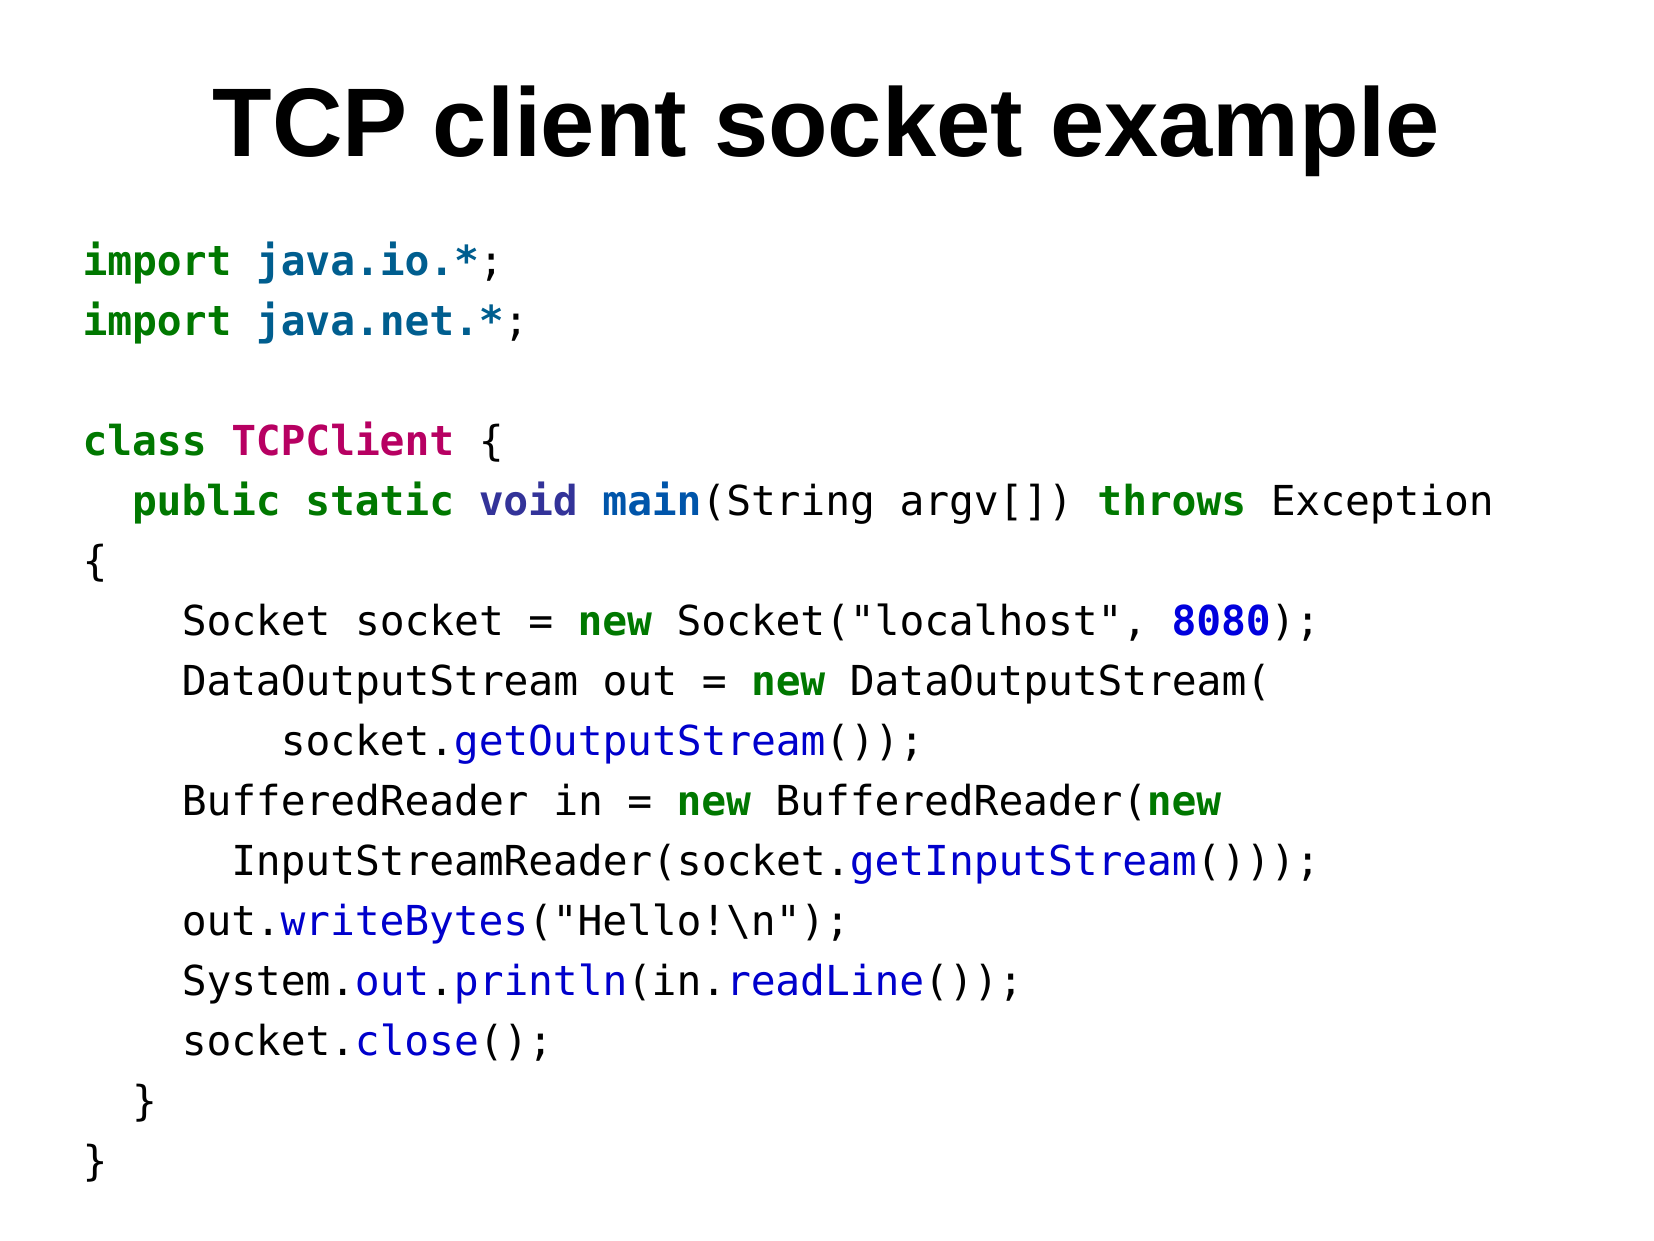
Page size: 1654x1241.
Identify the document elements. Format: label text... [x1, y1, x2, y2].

title TCP client socket example [82, 49, 1571, 196]
list import java.io.*; import java.net.*; class TCPClient { public static void main(String argv[]) throws Exception { Socket socket = new Socket("localhost", 8080); DataOutputStream out = new DataOutputStream( socket.getOutputStream()); BufferedReader in = new BufferedReader(new InputStreamReader(socket.getInputStream())); out.writeBytes("Hello!\n"); System.out.println(in.readLine()); socket.close(); } } [82, 225, 1538, 1186]
